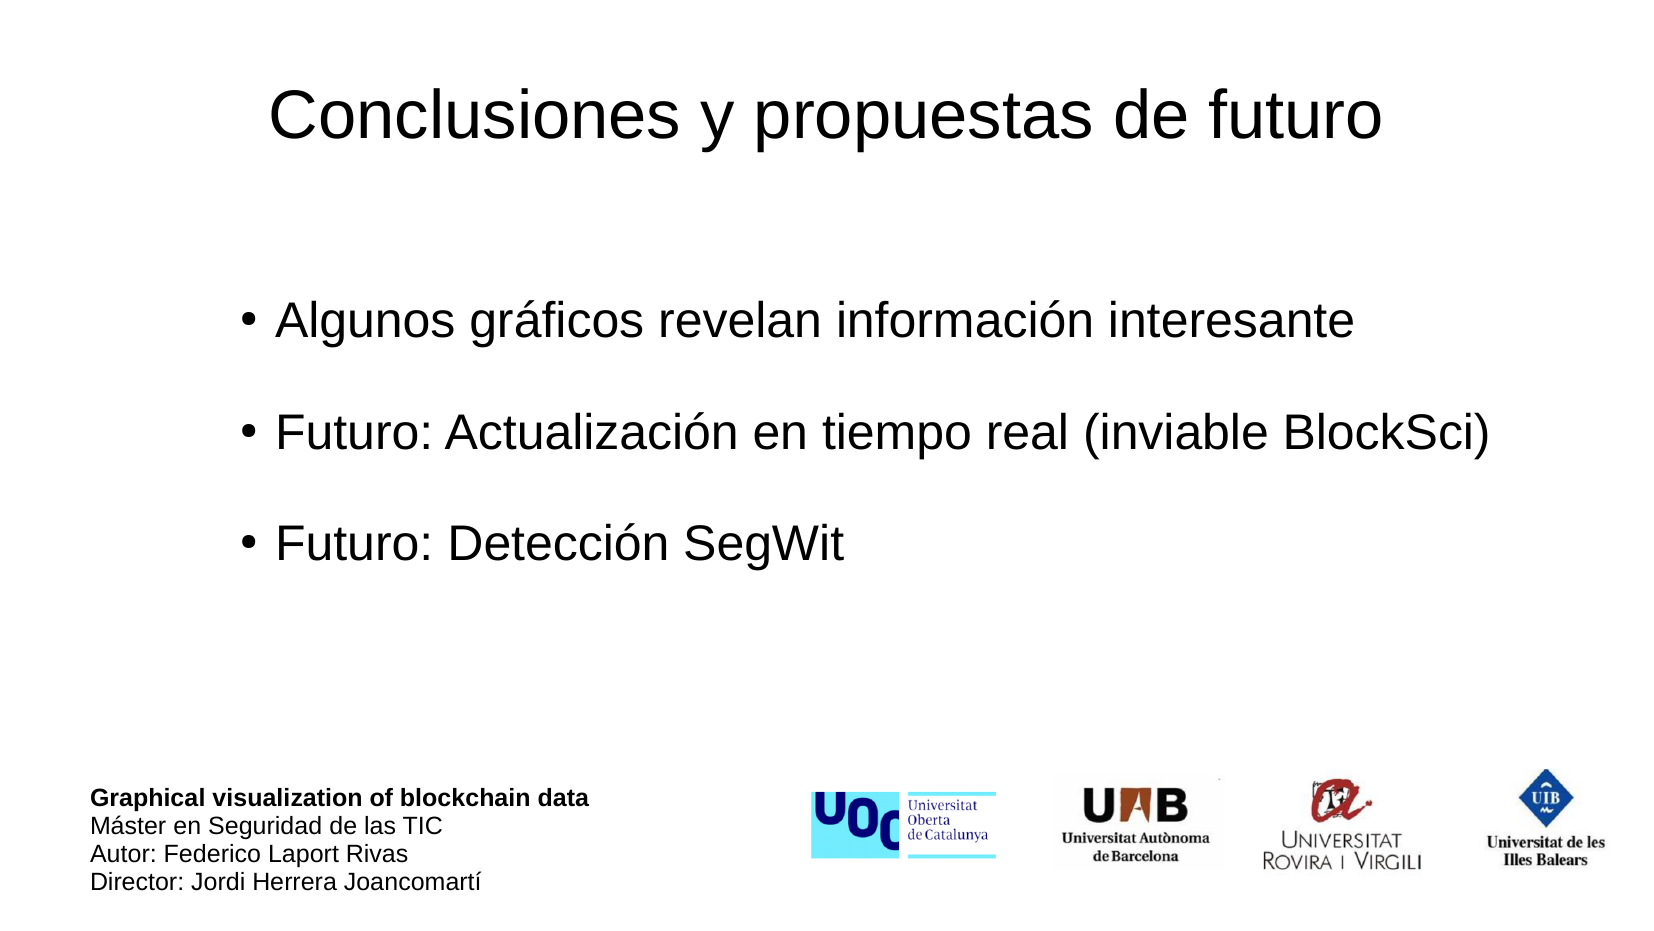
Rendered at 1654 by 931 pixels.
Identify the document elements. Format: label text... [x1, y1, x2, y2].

text_box Graphical visualization of blockchain data Máster en Seguridad de las TIC Autor: Federico Laport Rivas Director: Jordi Herrera Joancomartí [90, 783, 616, 896]
picture [788, 752, 1636, 901]
text_box Algunos gráficos revelan información interesante Futuro: Actualización en tiempo real (inviable BlockSci) Futuro: Detección SegWit [225, 285, 1516, 663]
title Conclusiones y propuestas de futuro [82, 37, 1571, 193]
